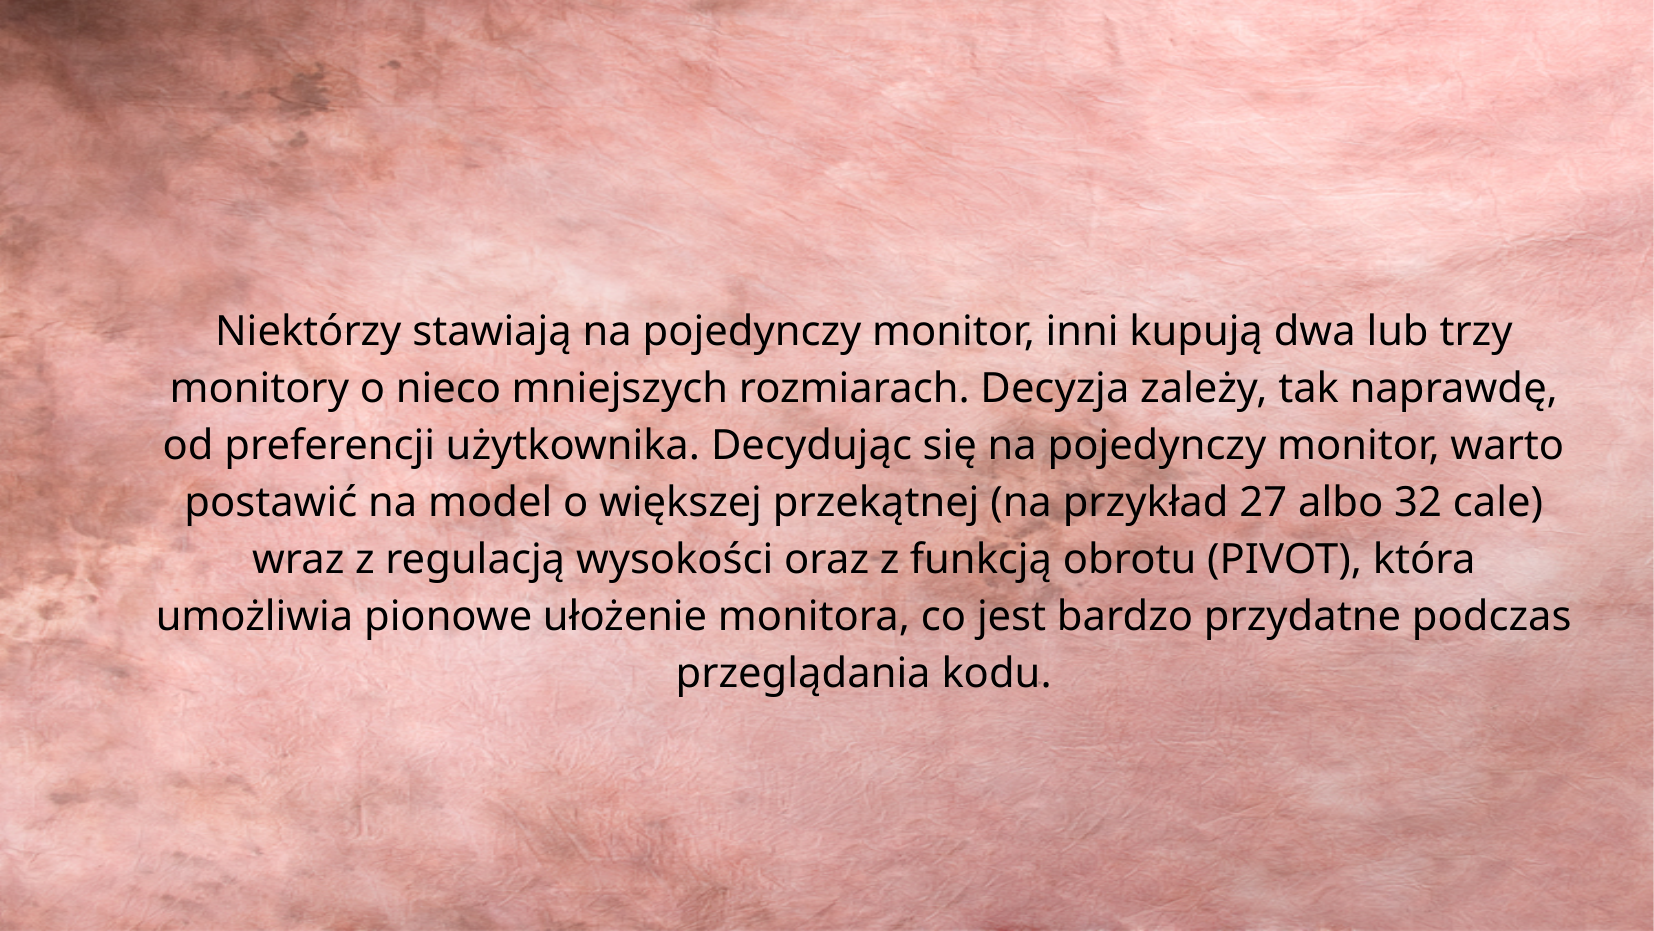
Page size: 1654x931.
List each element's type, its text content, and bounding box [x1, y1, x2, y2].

list Niektórzy stawiają na pojedynczy monitor, inni kupują dwa lub trzy monitory o nieco mniejszych rozmiarach. Decyzja zależy, tak naprawdę, od preferencji użytkownika. Decydując się na pojedynczy monitor, warto postawić na model o większej przekątnej (na przykład 27 albo 32 cale) wraz z regulacją wysokości oraz z funkcją obrotu (PIVOT), która umożliwia pionowe ułożenie monitora, co jest bardzo przydatne podczas przeglądania kodu. [84, 300, 1573, 841]
picture [0, 0, 1654, 931]
